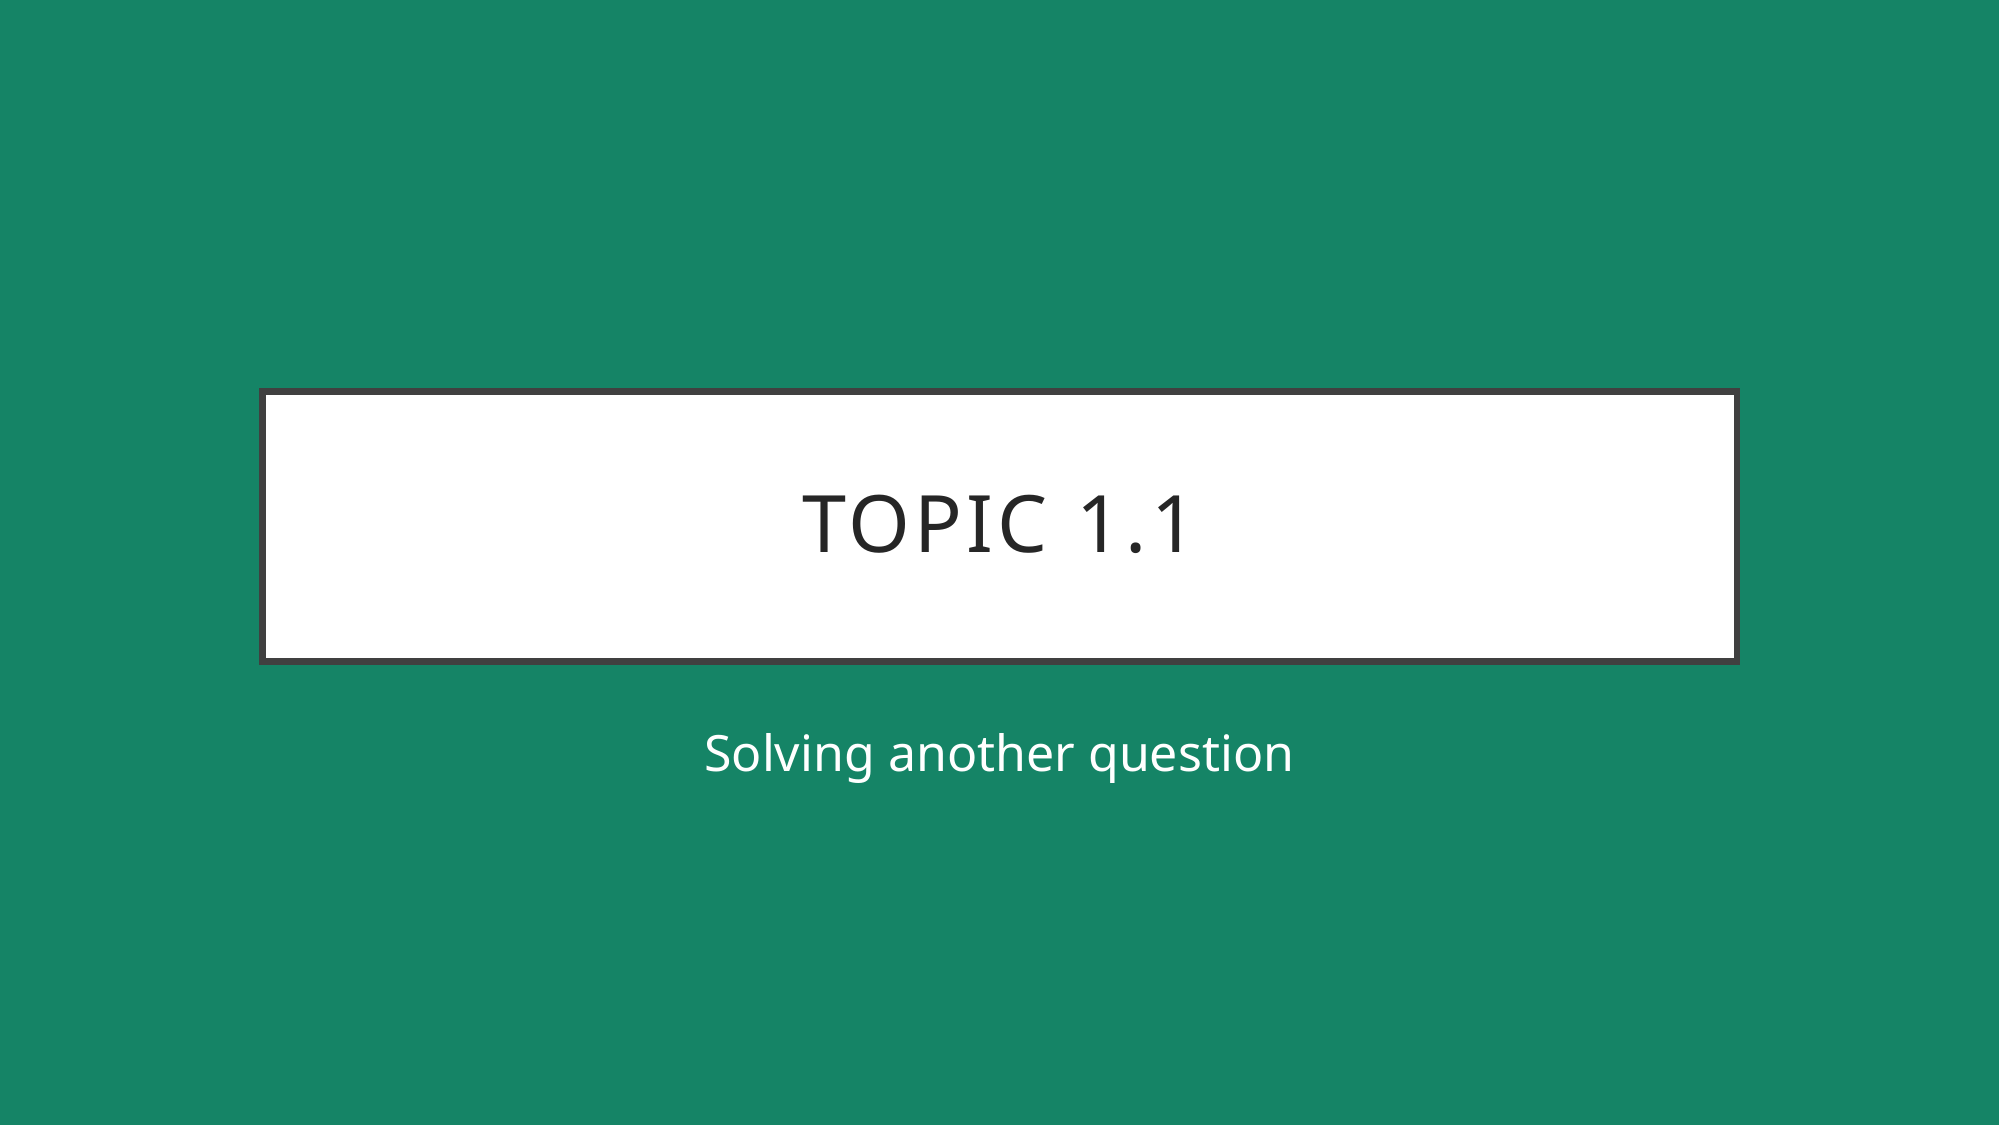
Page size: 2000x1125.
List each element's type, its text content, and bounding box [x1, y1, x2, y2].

title Topic 1.1 [262, 391, 1737, 662]
list Solving another question [442, 713, 1558, 984]
